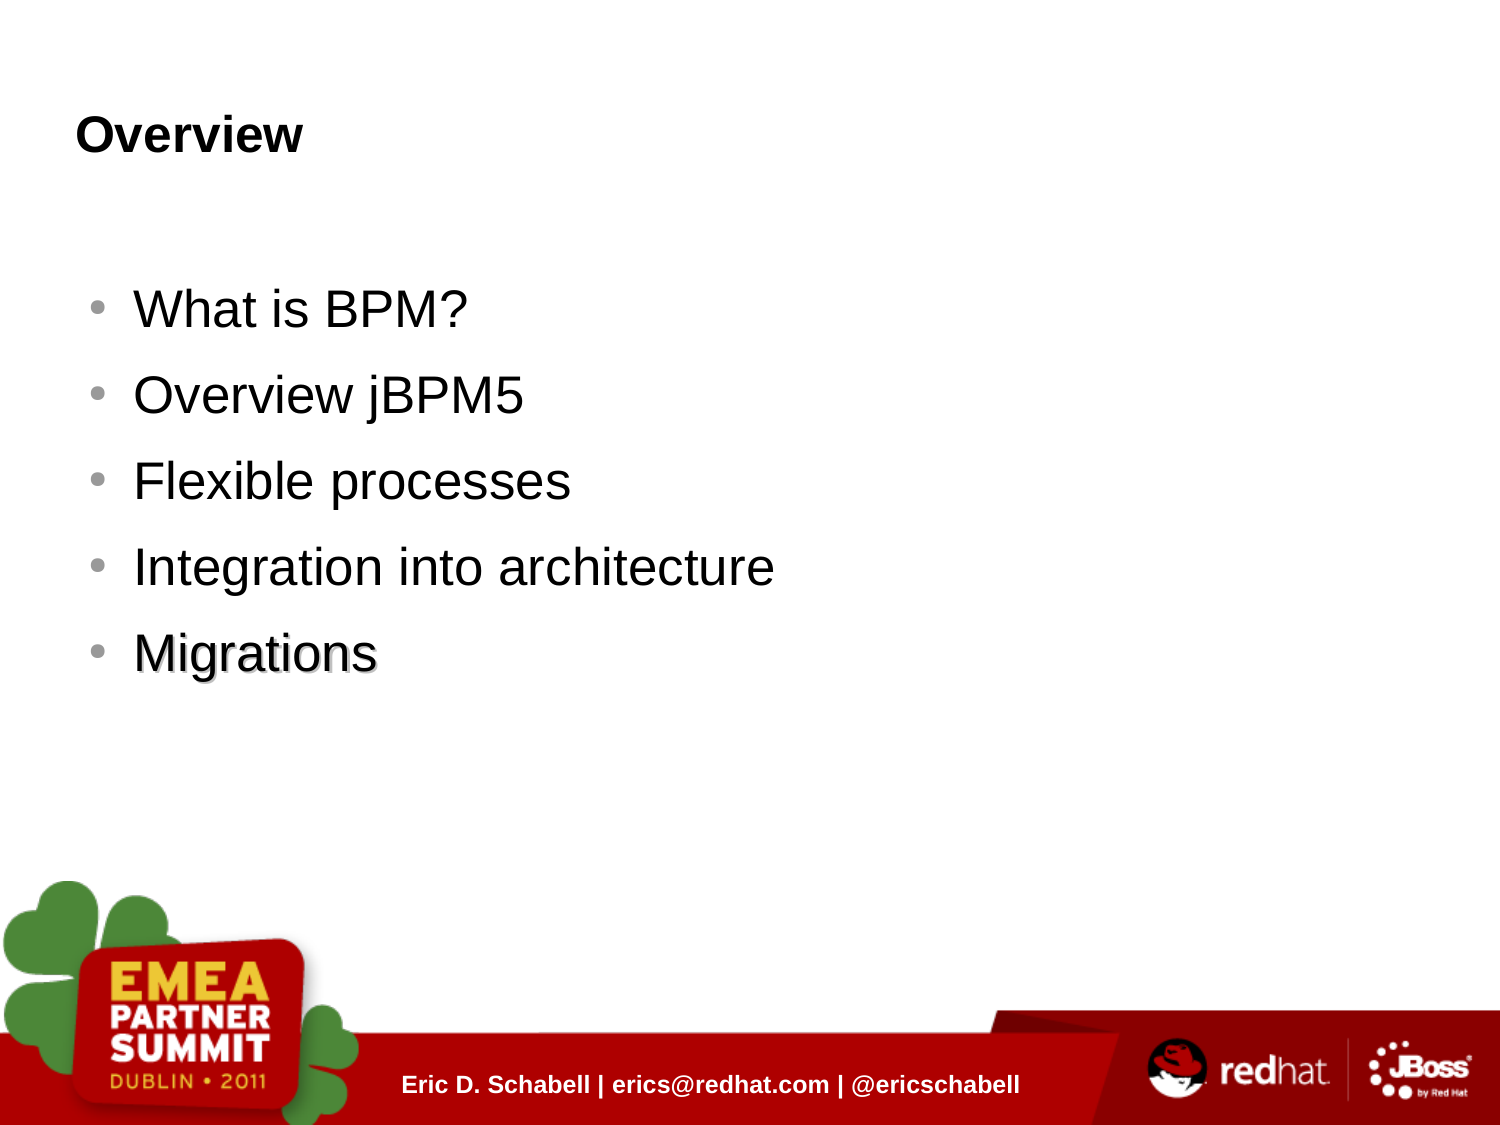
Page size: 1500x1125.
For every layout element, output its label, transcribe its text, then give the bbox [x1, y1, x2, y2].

picture [0, 881, 1500, 1125]
list What is BPM? Overview jBPM5 Flexible processes Integration into architecture Migrations [73, 279, 1424, 984]
title Overview [74, 50, 1425, 221]
